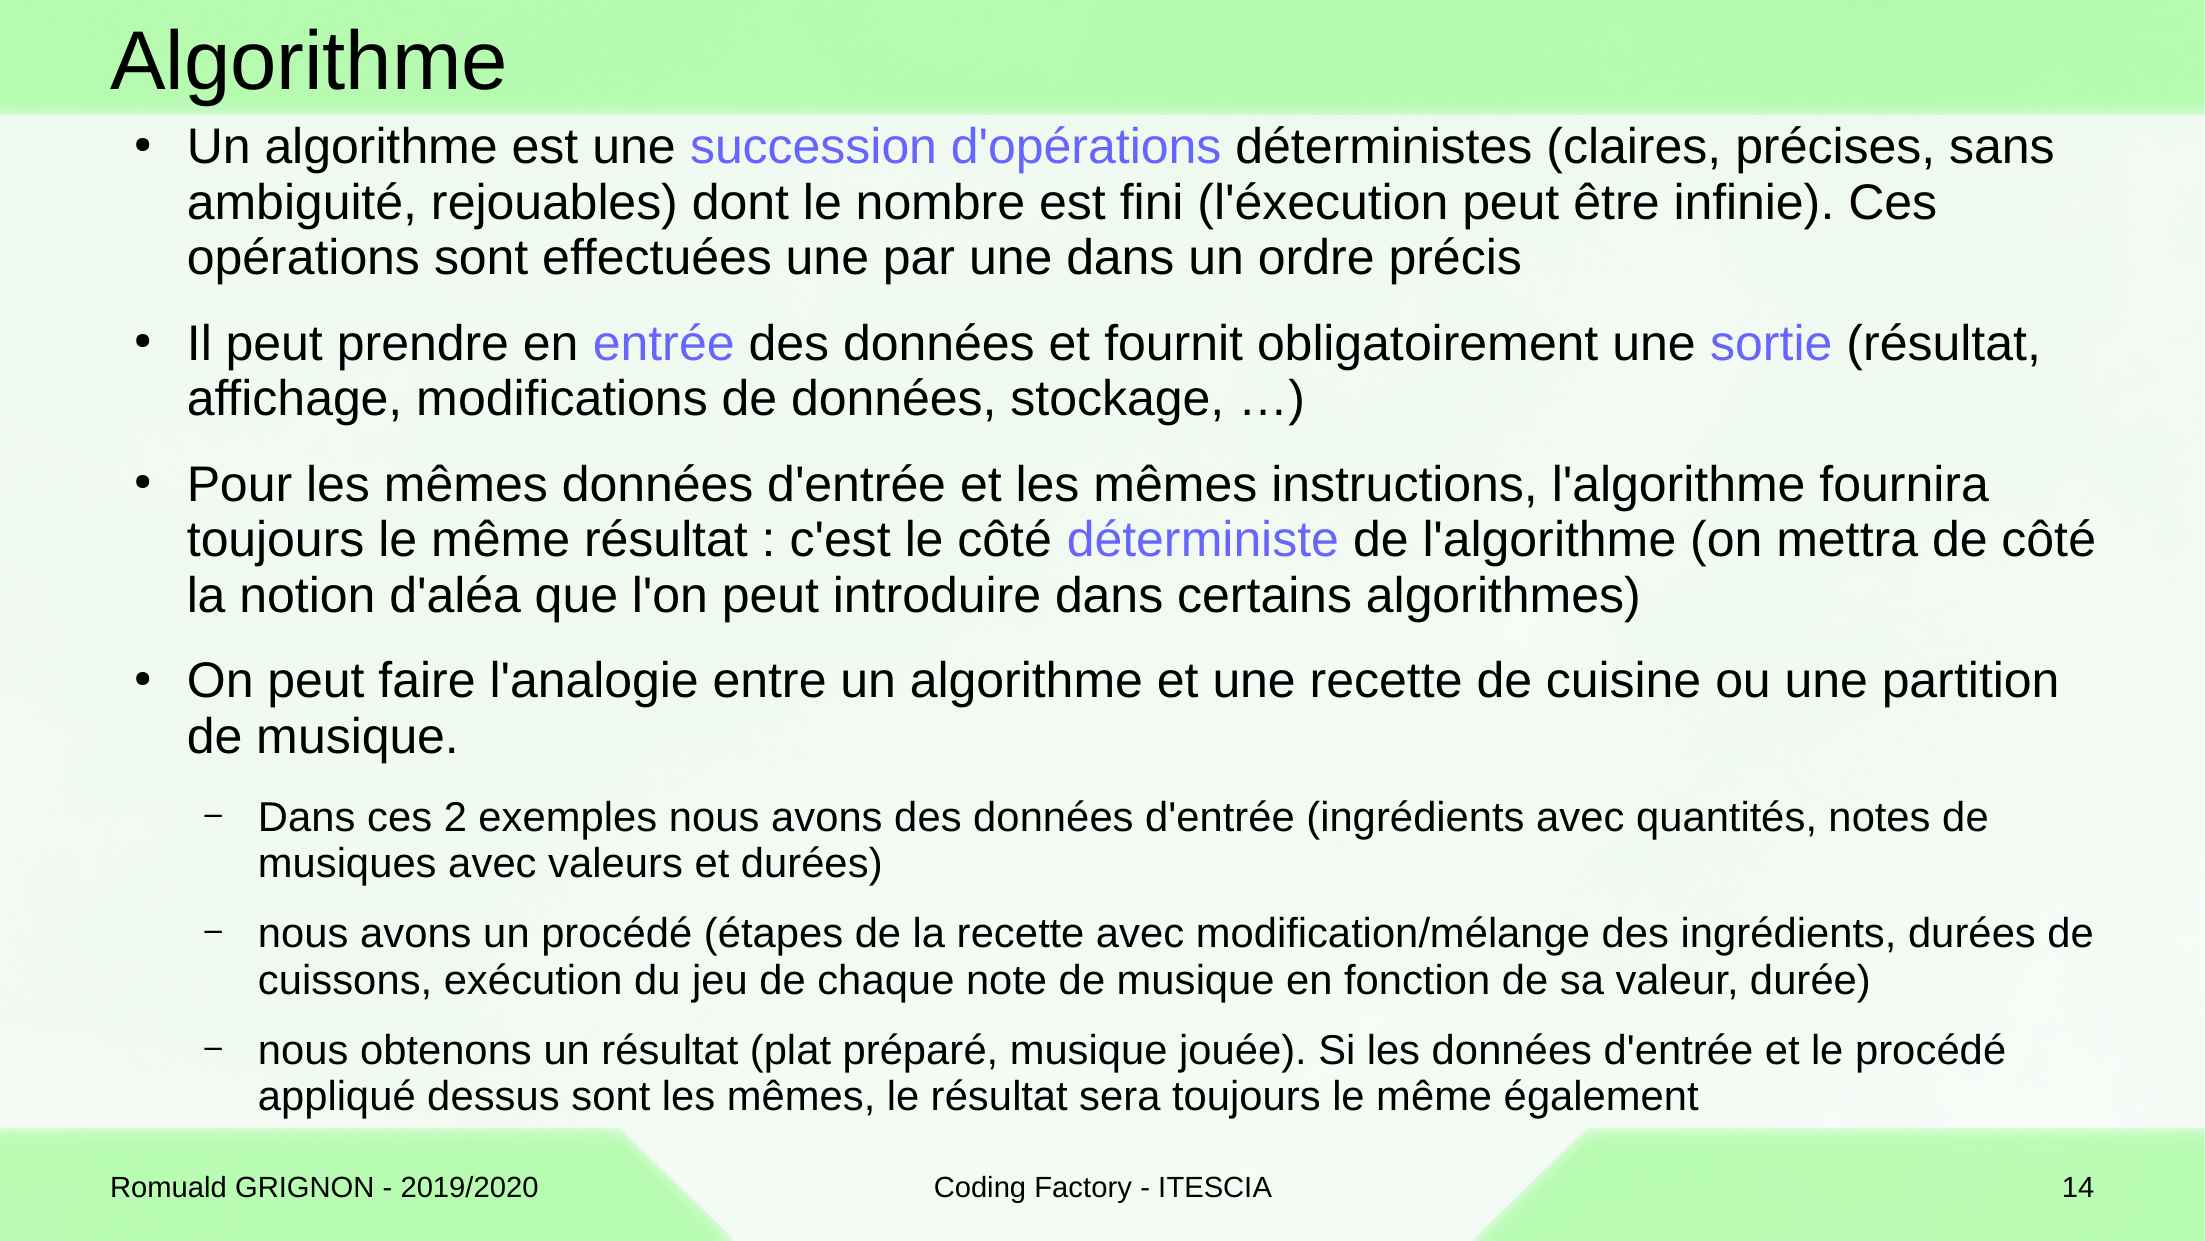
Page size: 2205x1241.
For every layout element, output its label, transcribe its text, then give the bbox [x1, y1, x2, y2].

picture [0, 0, 2205, 1241]
title Algorithme [110, 49, 2095, 257]
list Un algorithme est une succession d'opérations déterministes (claires, précises, sans ambiguité, rejouables) dont le nombre est fini (l'éxecution peut être infinie). Ces opérations sont effectuées une par une dans un ordre précis Il peut prendre en entrée des données et fournit obligatoirement une sortie (résultat, affichage, modifications de données, stockage, …) Pour les mêmes données d'entrée et les mêmes instructions, l'algorithme fournira toujours le même résultat : c'est le côté déterministe de l'algorithme (on mettra de côté la notion d'aléa que l'on peut introduire dans certains algorithmes) On peut faire l'analogie entre un algorithme et une recette de cuisine ou une partition de musique. Dans ces 2 exemples nous avons des données d'entrée (ingrédients avec quantités, notes de musiques avec valeurs et durées) nous avons un procédé (étapes de la recette avec modification/mélange des ingrédients, durées de cuissons, exécution du jeu de chaque note de musique en fonction de sa valeur, durée) nous obtenons un résultat (plat préparé, musique jouée). Si les données d'entrée et le procédé appliqué dessus sont les mêmes, le résultat sera toujours le même également [116, 188, 2101, 1122]
